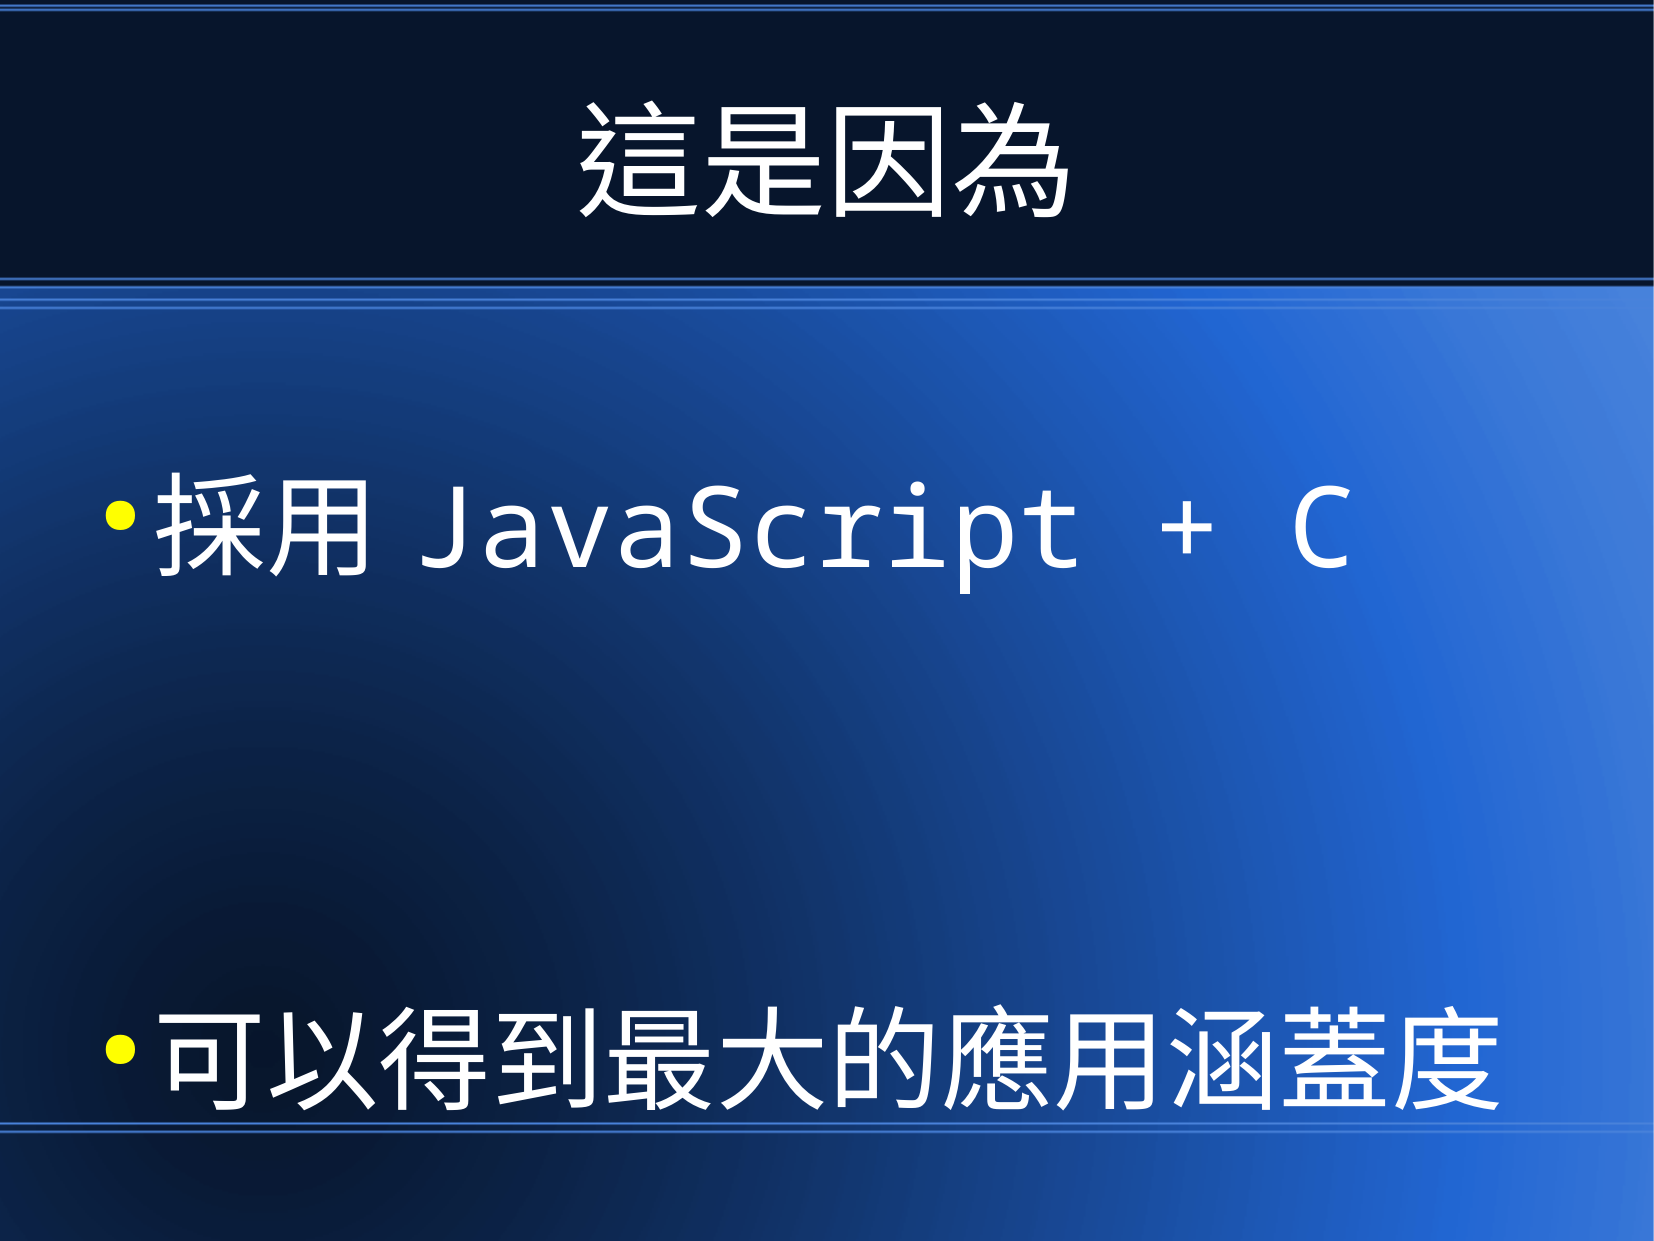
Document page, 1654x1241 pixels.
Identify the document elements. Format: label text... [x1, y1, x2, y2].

title 這是因為 [82, 49, 1571, 257]
picture [0, 0, 1654, 1241]
list 採用JavaScript + C 可以得到最大的應用涵蓋度 [82, 355, 1571, 1241]
